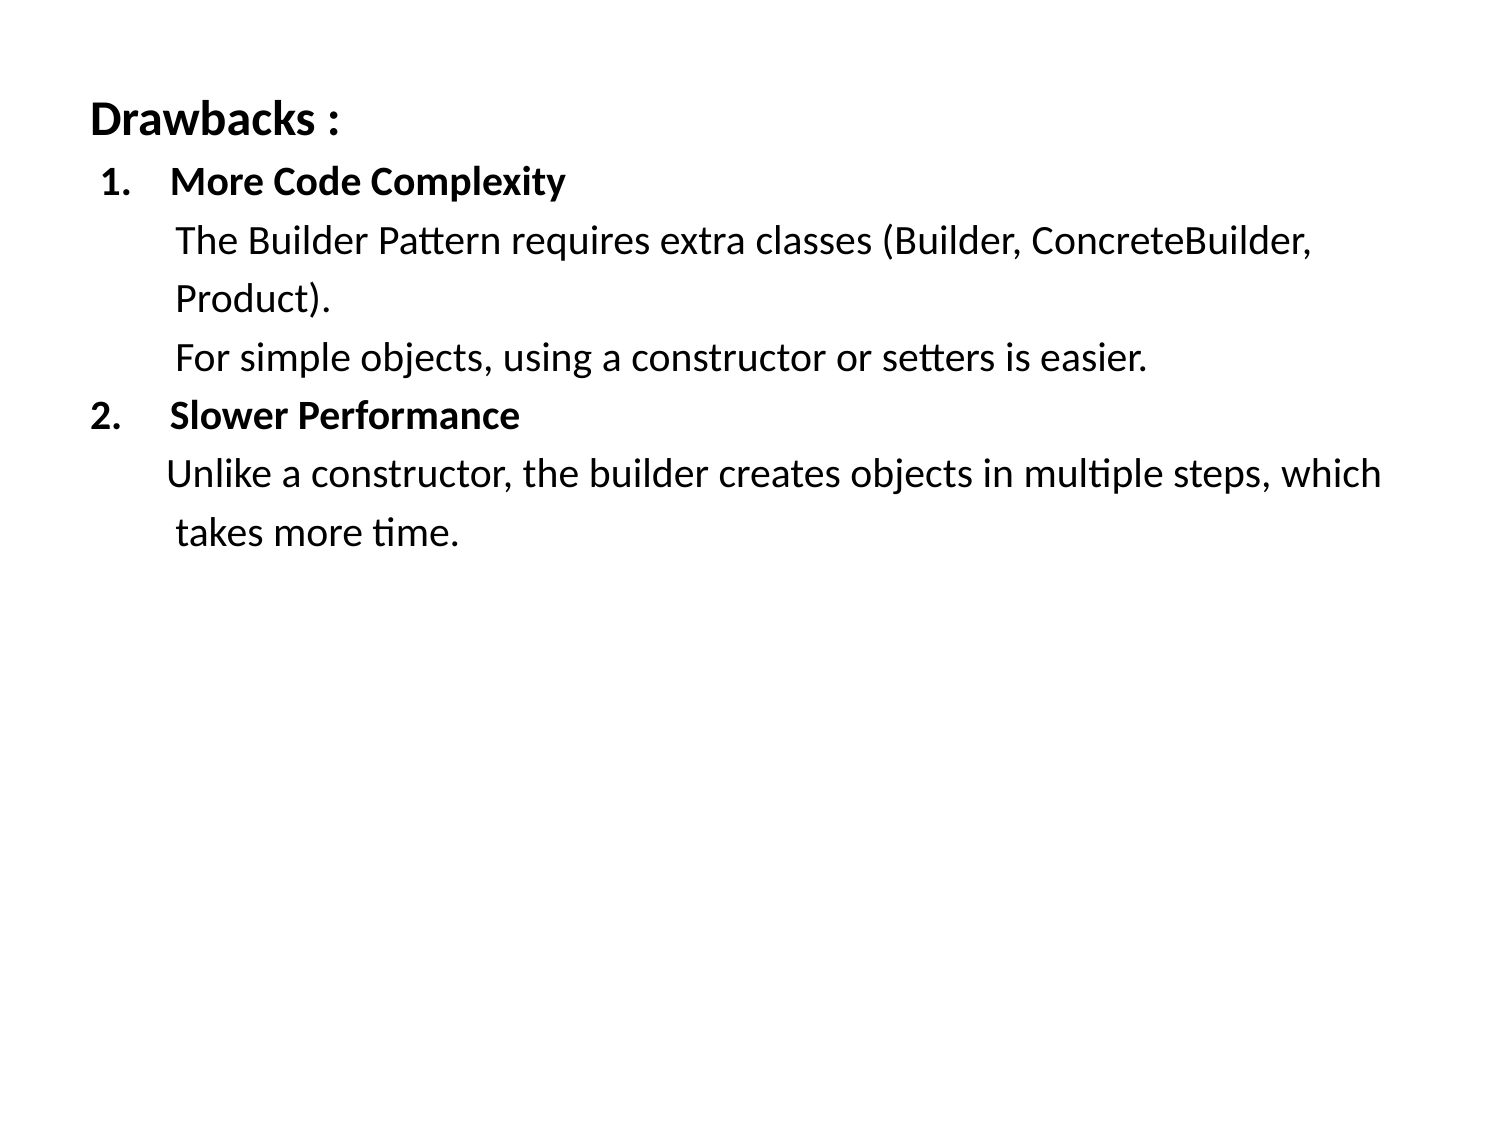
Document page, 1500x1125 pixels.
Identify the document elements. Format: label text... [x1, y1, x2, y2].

list Drawbacks : 1. More Code Complexity The Builder Pattern requires extra classes (Builder, ConcreteBuilder, Product). For simple objects, using a constructor or setters is easier. 2. Slower Performance Unlike a constructor, the builder creates objects in multiple steps, which takes more time. [75, 78, 1425, 1005]
